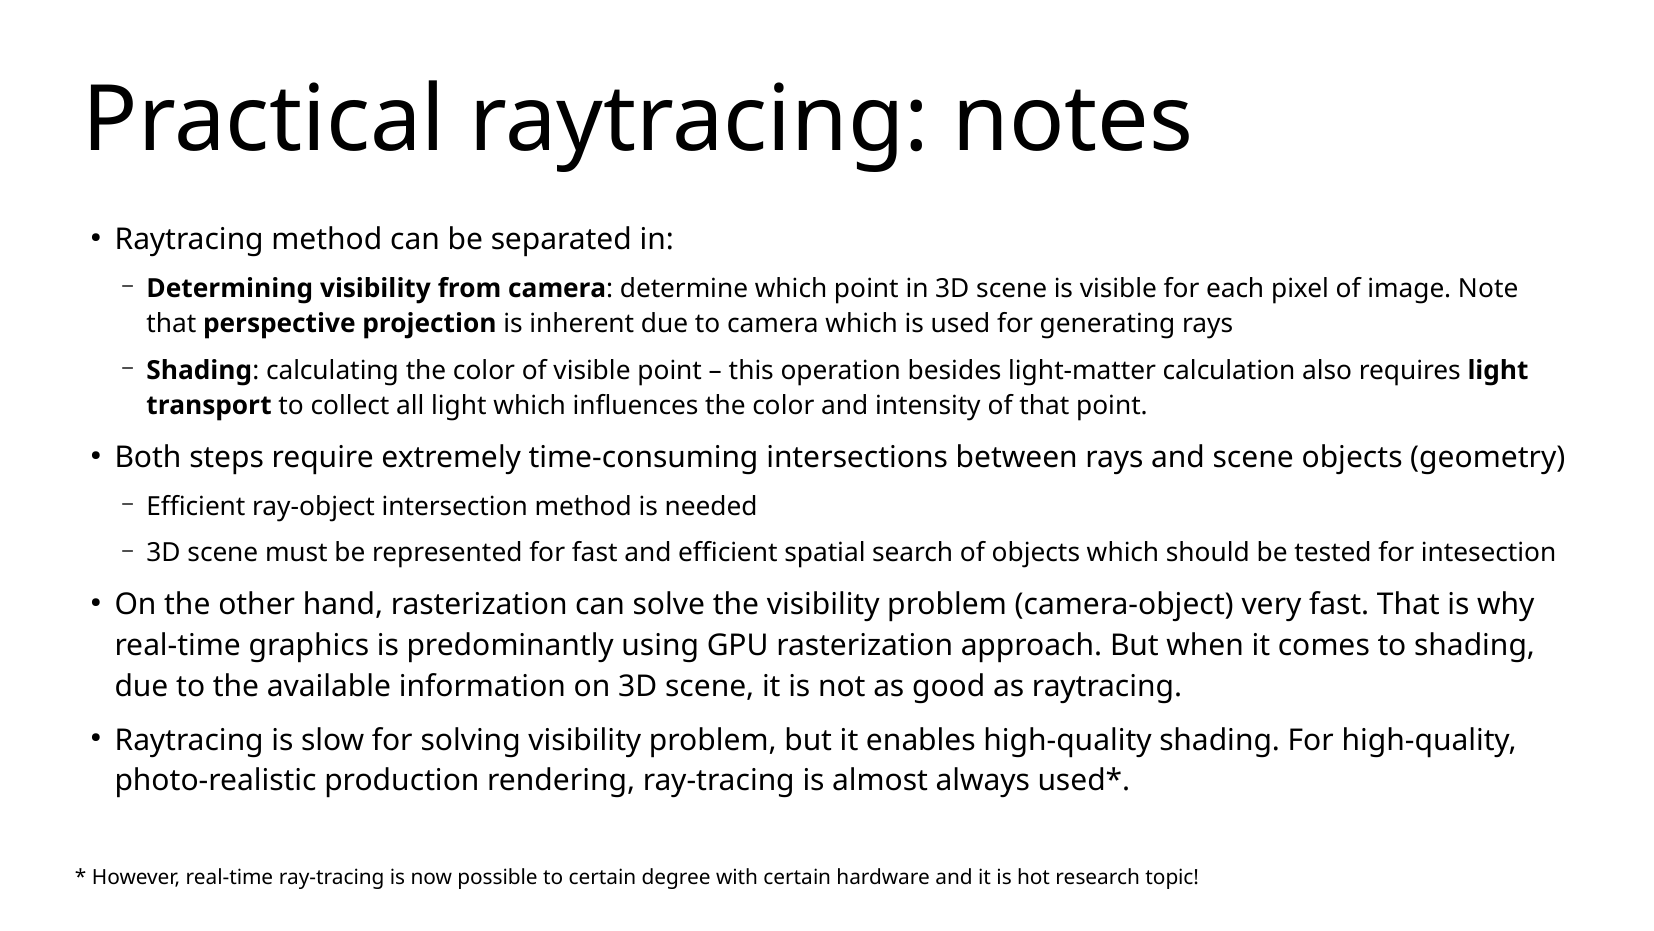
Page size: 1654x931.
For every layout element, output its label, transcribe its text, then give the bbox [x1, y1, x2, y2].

list Raytracing method can be separated in: Determining visibility from camera: determine which point in 3D scene is visible for each pixel of image. Note that perspective projection is inherent due to camera which is used for generating rays Shading: calculating the color of visible point – this operation besides light-matter calculation also requires light transport to collect all light which influences the color and intensity of that point. Both steps require extremely time-consuming intersections between rays and scene objects (geometry) Efficient ray-object intersection method is needed 3D scene must be represented for fast and efficient spatial search of objects which should be tested for intesection On the other hand, rasterization can solve the visibility problem (camera-object) very fast. That is why real-time graphics is predominantly using GPU rasterization approach. But when it comes to shading, due to the available information on 3D scene, it is not as good as raytracing. Raytracing is slow for solving visibility problem, but it enables high-quality shading. For high-quality, photo-realistic production rendering, ray-tracing is almost always used*. [82, 217, 1571, 826]
title Practical raytracing: notes [82, 37, 1571, 193]
text_box * However, real-time ray-tracing is now possible to certain degree with certain hardware and it is hot research topic! [60, 855, 1591, 896]
